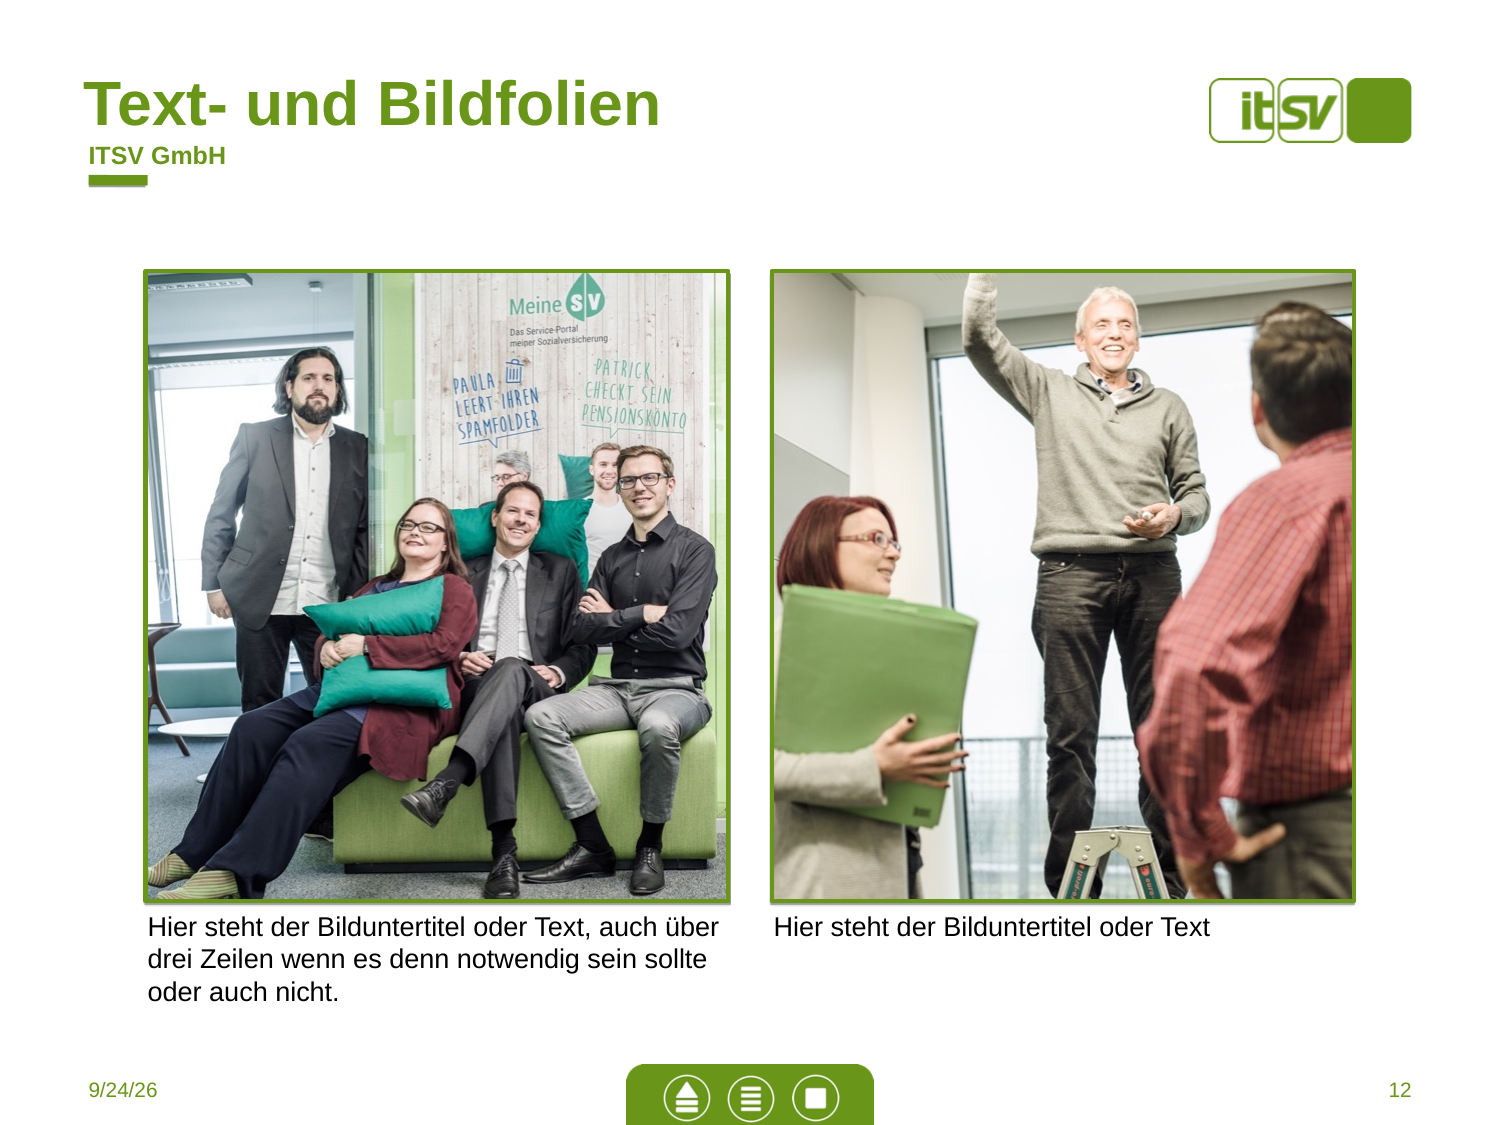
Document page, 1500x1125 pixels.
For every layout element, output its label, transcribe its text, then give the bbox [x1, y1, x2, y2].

title Text- und Bildfolien [83, 62, 1191, 139]
slide_number <number> [1074, 1076, 1412, 1115]
picture [147, 273, 727, 899]
picture [1209, 78, 1412, 143]
list Hier steht der Bilduntertitel oder Text [773, 909, 1353, 943]
slide_number 2/24/20 [88, 1076, 425, 1115]
list Hier steht der Bilduntertitel oder Text, auch über drei Zeilen wenn es denn notwendig sein sollte oder auch nicht. [147, 909, 727, 943]
picture [773, 273, 1353, 899]
picture [626, 1064, 874, 1125]
